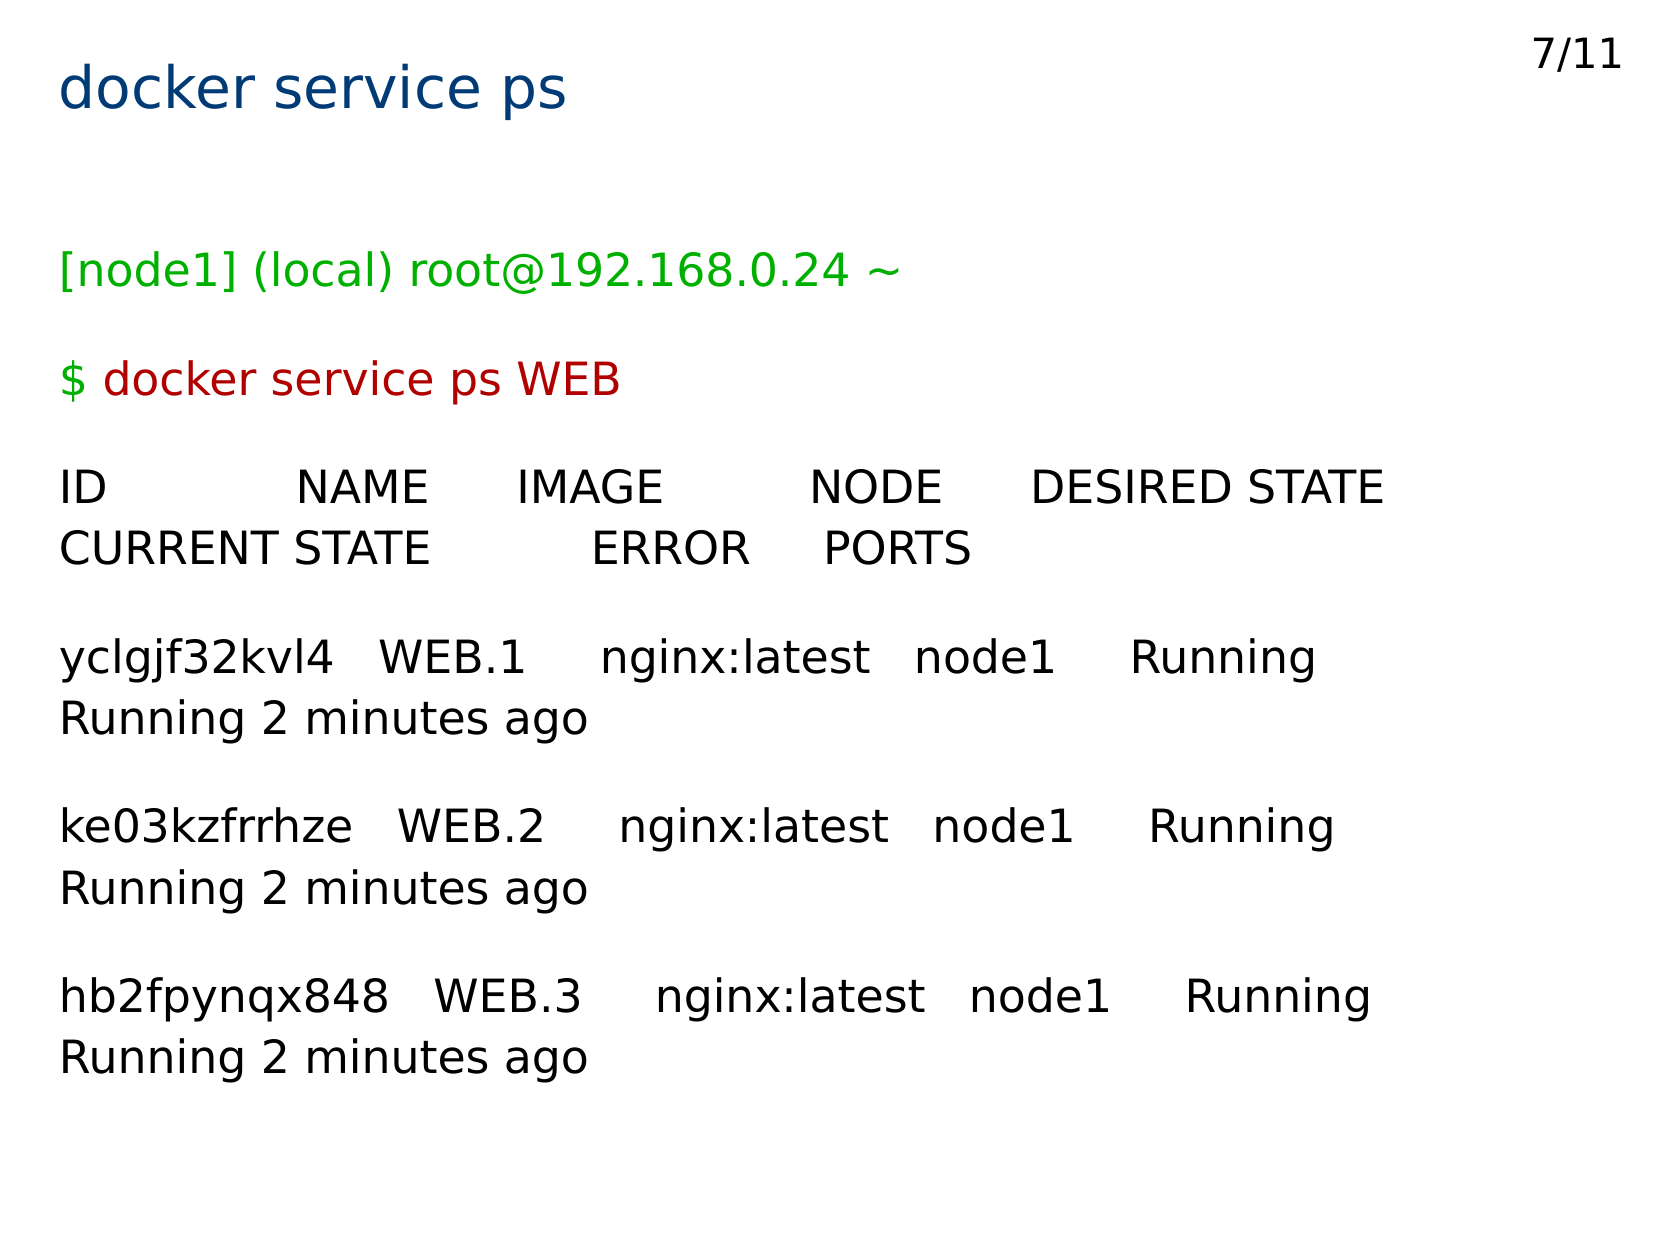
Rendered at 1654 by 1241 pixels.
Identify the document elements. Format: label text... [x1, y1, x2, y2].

list [node1] (local) root@192.168.0.24 ~ $ docker service ps WEB ID NAME IMAGE NODE DESIRED STATE CURRENT STATE ERROR PORTS yclgjf32kvl4 WEB.1 nginx:latest node1 Running Running 2 minutes ago ke03kzfrrhze WEB.2 nginx:latest node1 Running Running 2 minutes ago hb2fpynqx848 WEB.3 nginx:latest node1 Running Running 2 minutes ago [59, 236, 1595, 1211]
title docker service ps [59, 29, 1506, 148]
